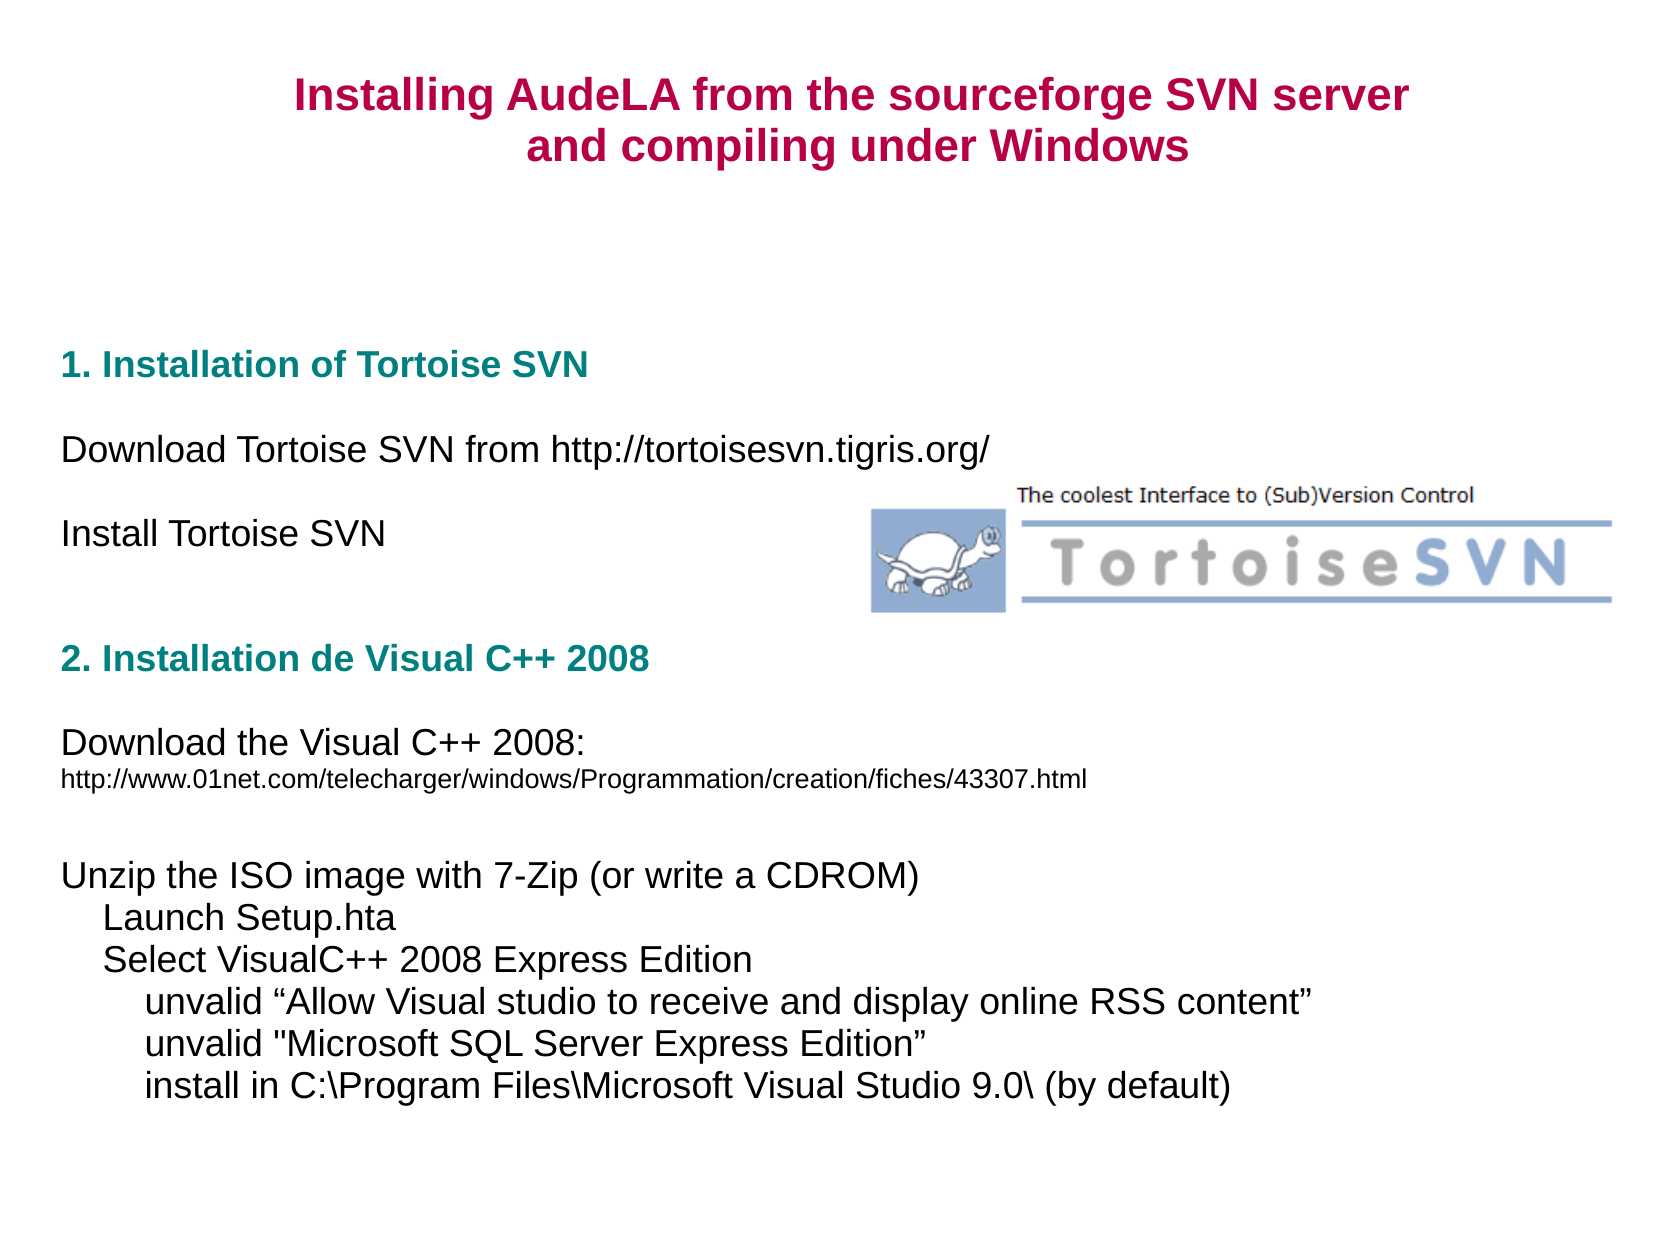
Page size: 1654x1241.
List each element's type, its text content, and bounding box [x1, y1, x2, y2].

text_box 1. Installation of Tortoise SVN Download Tortoise SVN from http://tortoisesvn.tigris.org/ Install Tortoise SVN 2. Installation de Visual C++ 2008 Download the Visual C++ 2008: http://www.01net.com/telecharger/windows/Programmation/creation/fiches/43307.html Unzip the ISO image with 7-Zip (or write a CDROM) Launch Setup.hta Select VisualC++ 2008 Express Edition unvalid “Allow Visual studio to receive and display online RSS content” unvalid "Microsoft SQL Server Express Edition” install in C:\Program Files\Microsoft Visual Studio 9.0\ (by default) [45, 336, 1327, 1119]
text_box Installing AudeLA from the sourceforge SVN server and compiling under Windows [279, 61, 1439, 181]
picture [849, 472, 1625, 621]
